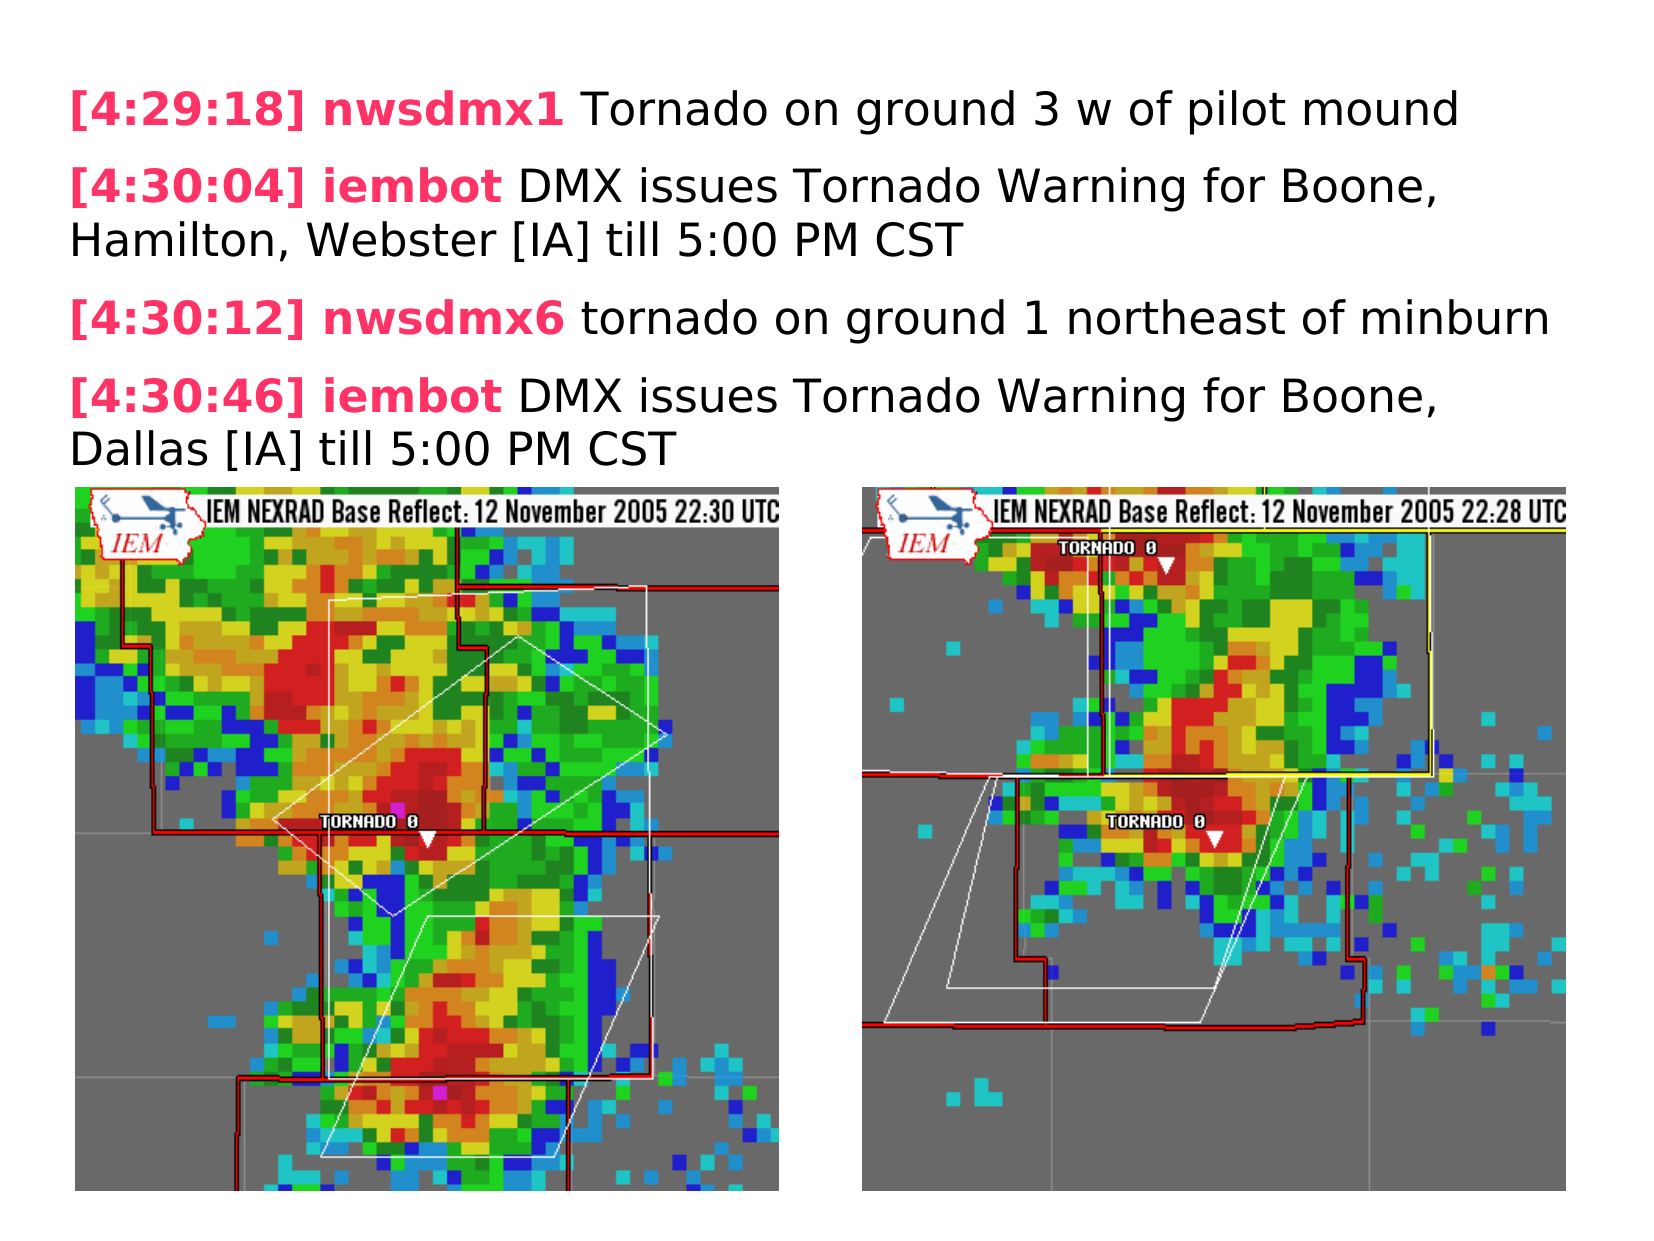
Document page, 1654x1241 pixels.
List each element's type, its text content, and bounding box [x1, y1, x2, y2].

picture [75, 487, 779, 1191]
picture [862, 487, 1566, 1191]
text_box [4:29:18] nwsdmx1 Tornado on ground 3 w of pilot mound [4:30:04] iembot DMX issues Tornado Warning for Boone, Hamilton, Webster [IA] till 5:00 PM CST [4:30:12] nwsdmx6 tornado on ground 1 northeast of minburn [4:30:46] iembot DMX issues Tornado Warning for Boone, Dallas [IA] till 5:00 PM CST [54, 75, 1576, 484]
